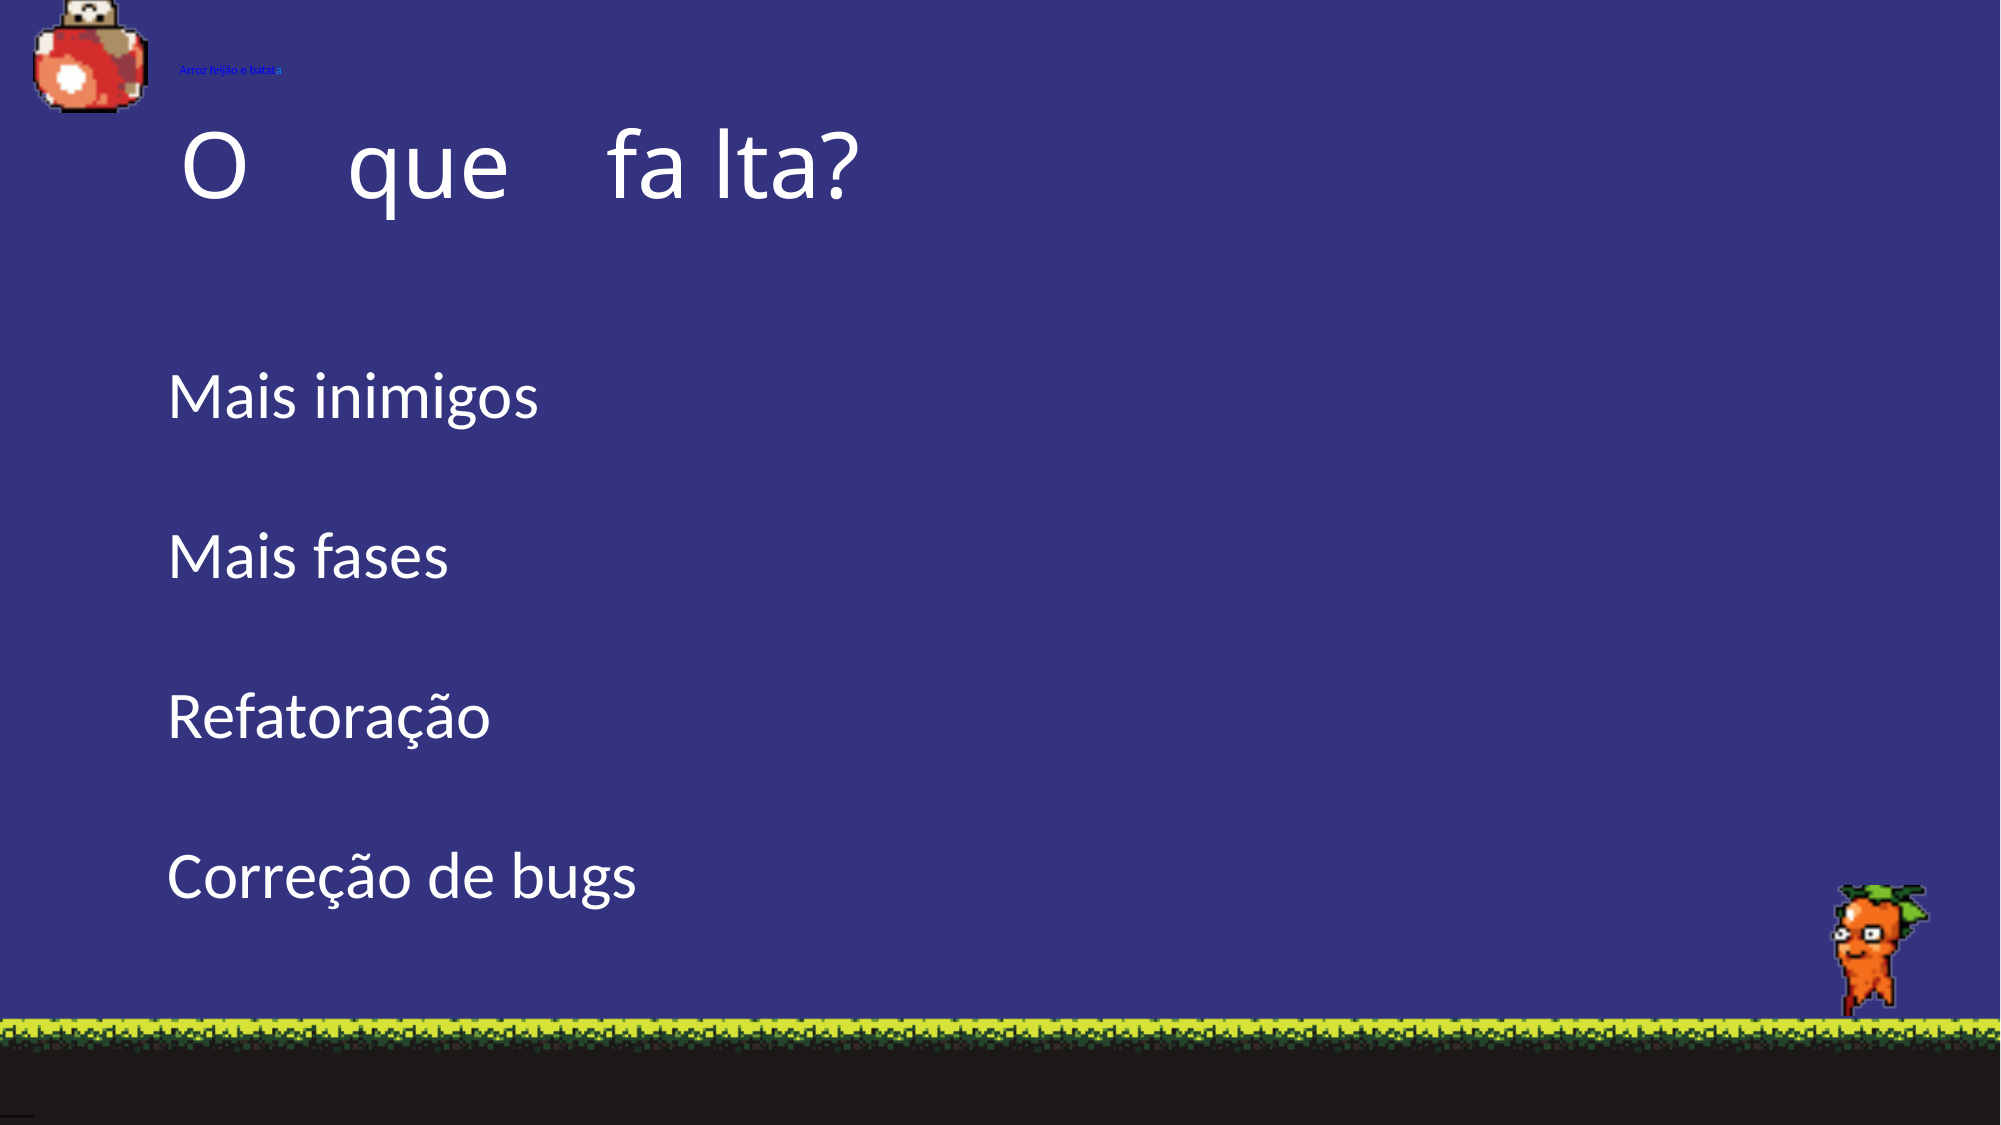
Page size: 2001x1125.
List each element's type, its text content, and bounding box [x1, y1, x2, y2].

picture [0, 0, 2001, 1125]
title Mais inimigos Mais fases Refatoração Correção de bugs [153, 330, 1878, 934]
title Arroz feijão e batata O que fa lta? [164, 30, 1890, 249]
